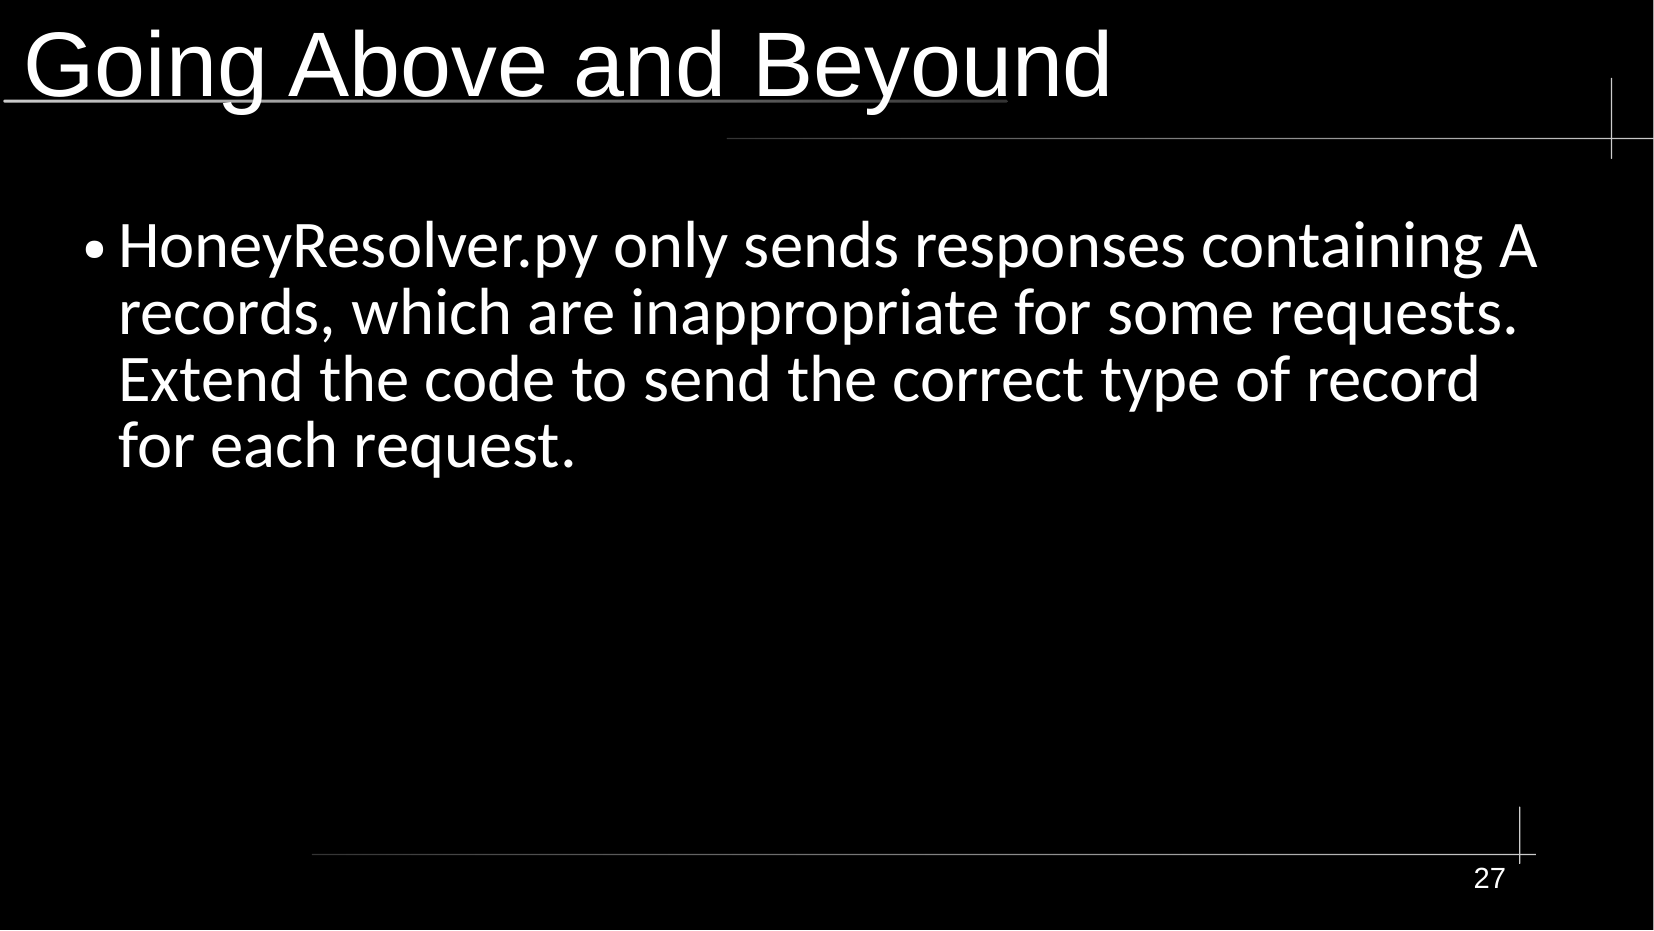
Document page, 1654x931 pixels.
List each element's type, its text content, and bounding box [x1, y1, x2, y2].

title Going Above and Beyound [23, 11, 1589, 119]
list HoneyResolver.py only sends responses containing A records, which are inappropriate for some requests. Extend the code to send the correct type of record for each request. [82, 217, 1571, 758]
